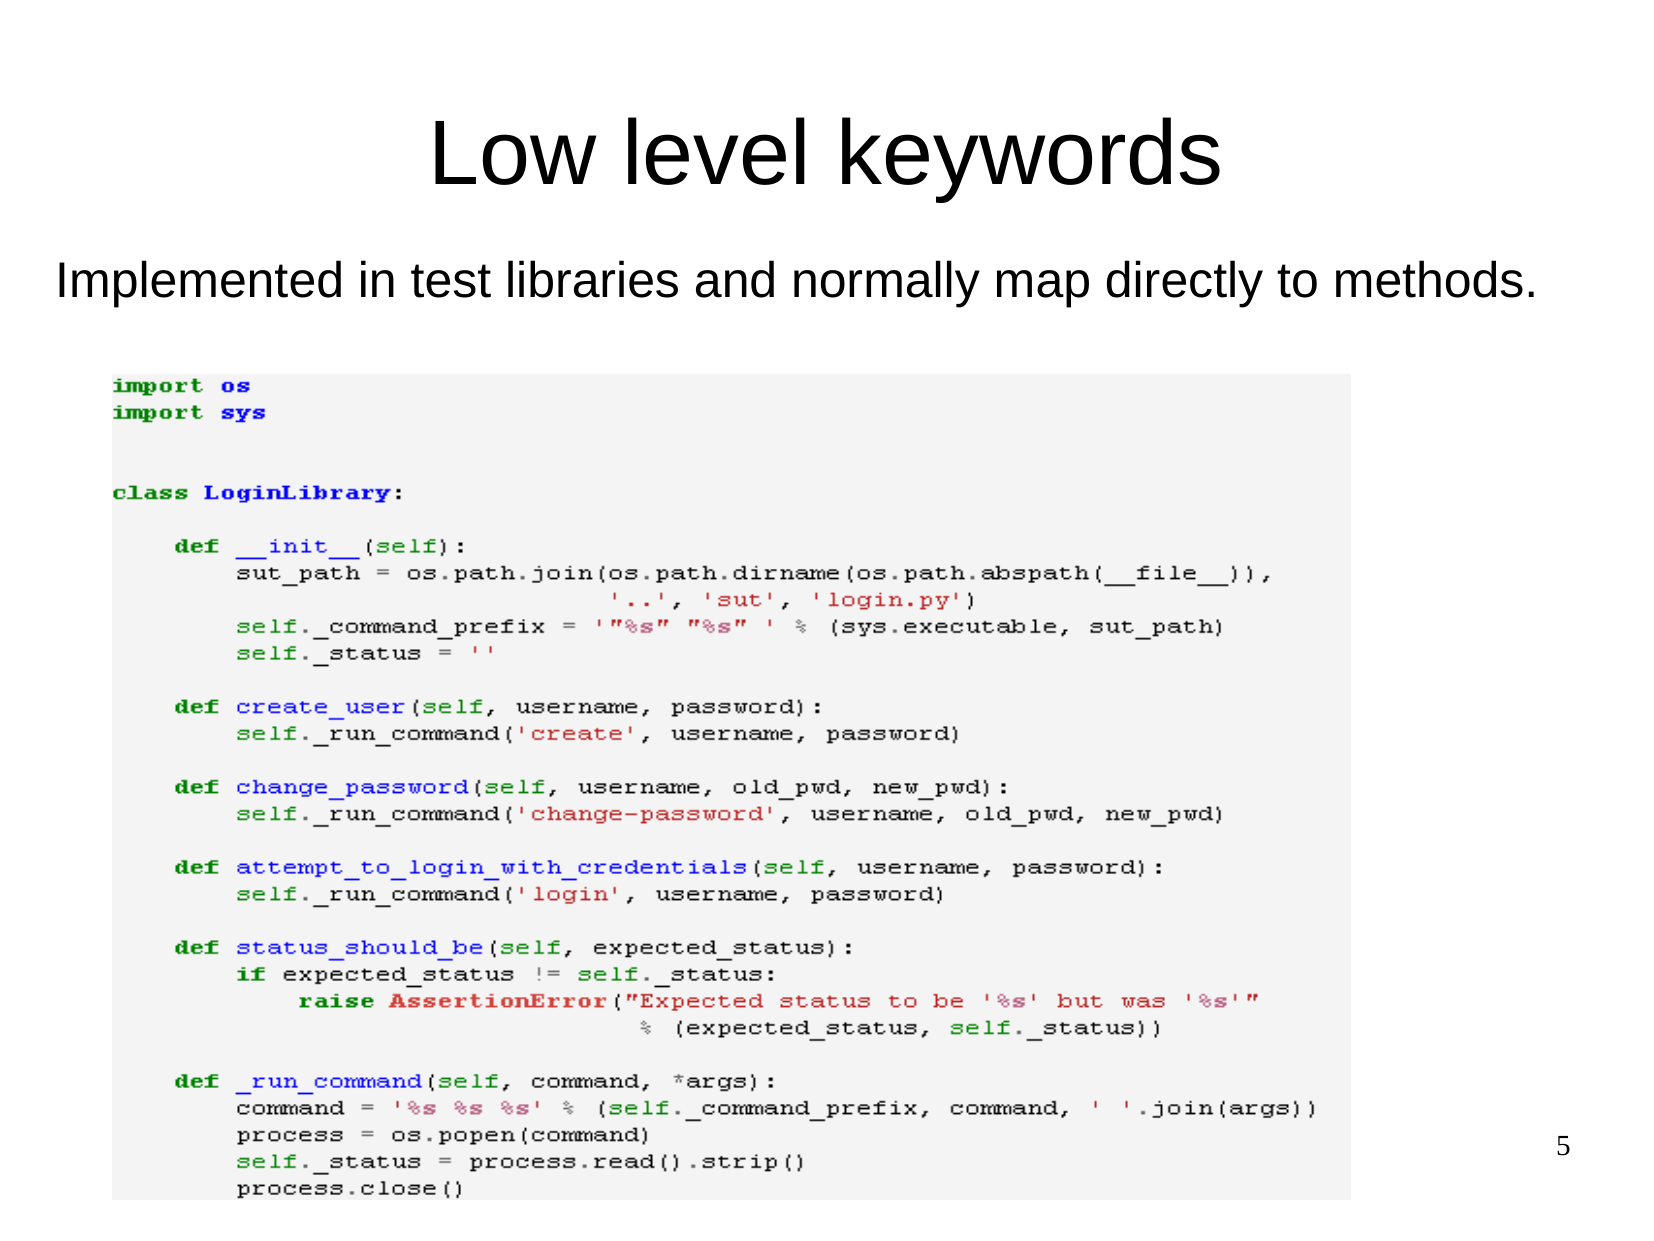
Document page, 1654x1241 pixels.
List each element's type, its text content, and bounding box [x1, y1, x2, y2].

title Low level keywords [82, 49, 1571, 252]
list Implemented in test libraries and normally map directly to methods. [37, 252, 1654, 376]
picture [112, 374, 1351, 1201]
